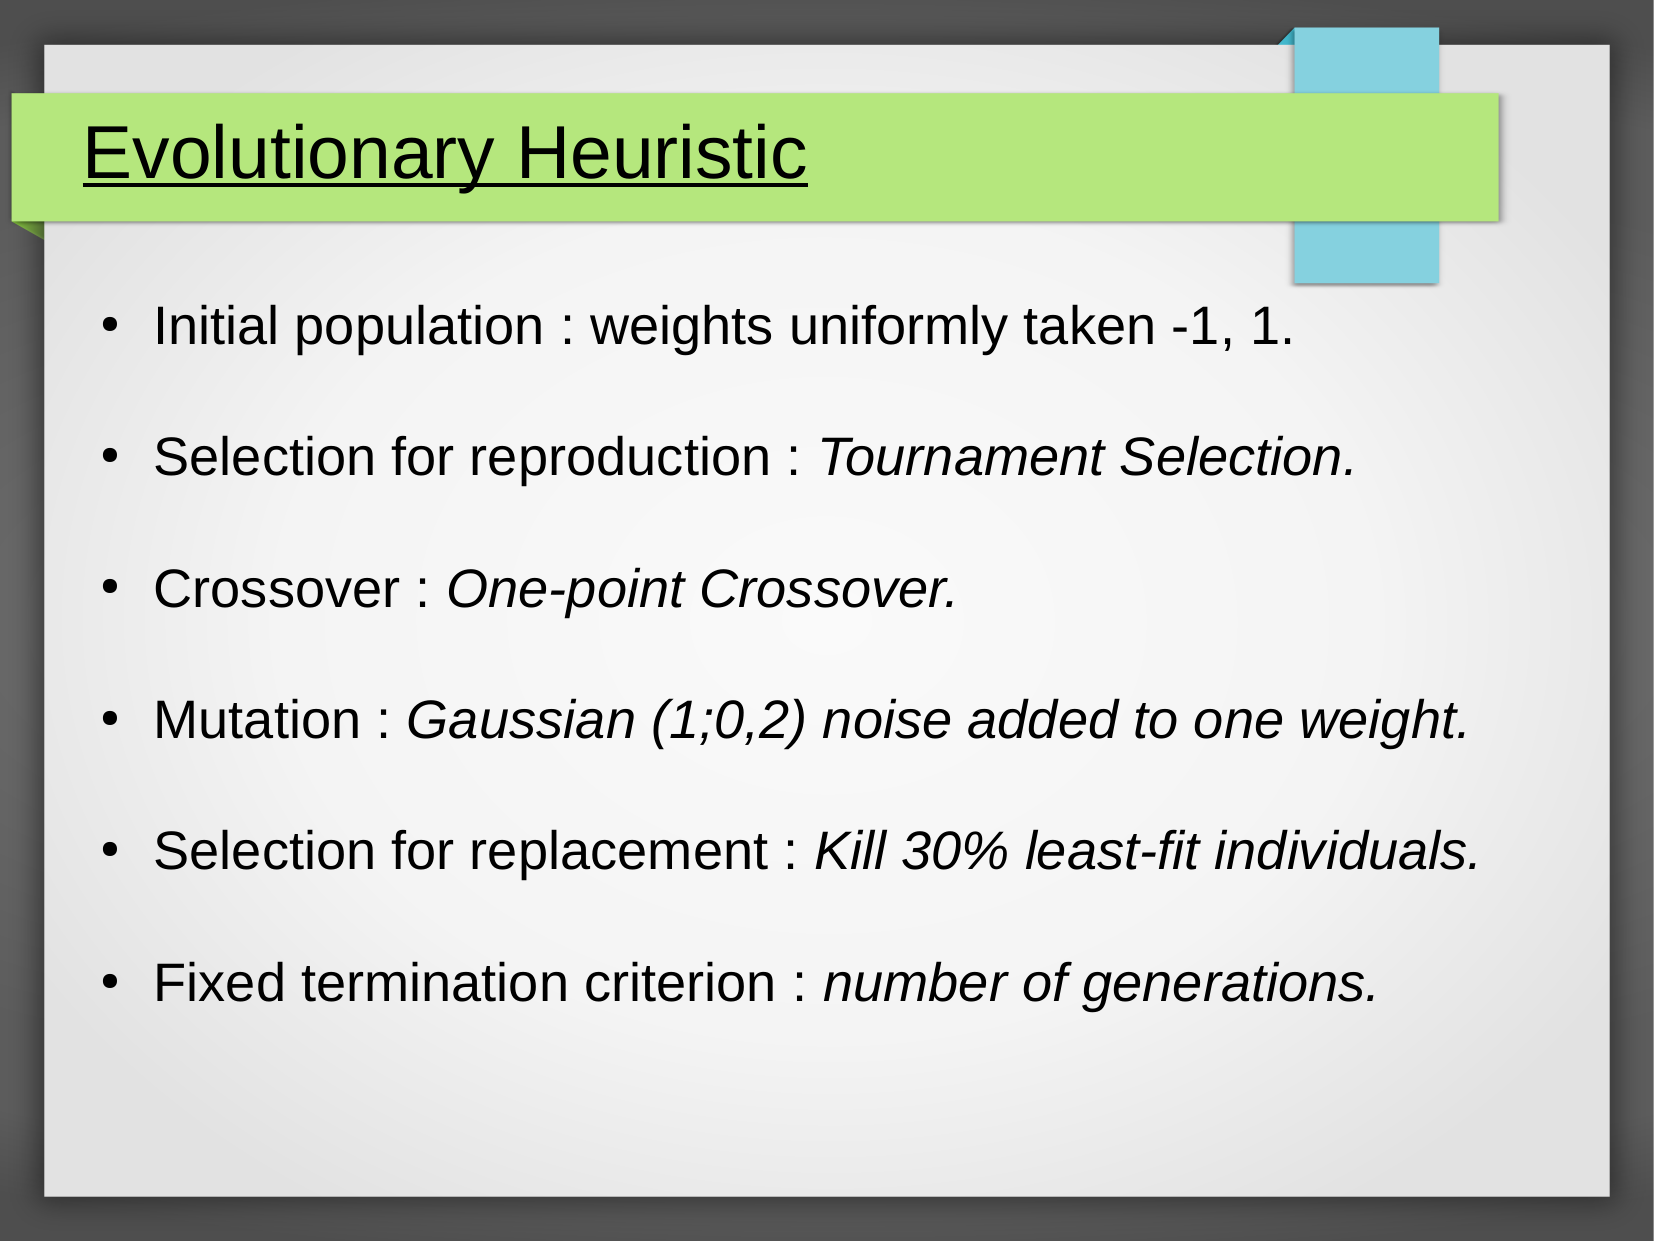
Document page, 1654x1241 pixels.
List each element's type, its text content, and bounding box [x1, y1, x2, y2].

picture [0, 0, 1654, 1241]
list Initial population : weights uniformly taken -1, 1. Selection for reproduction : Tournament Selection. Crossover : One-point Crossover. Mutation : Gaussian (1;0,2) noise added to one weight. Selection for replacement : Kill 30% least-fit individuals. Fixed termination criterion : number of generations. [82, 295, 1571, 1158]
title Evolutionary Heuristic [82, 49, 1571, 257]
